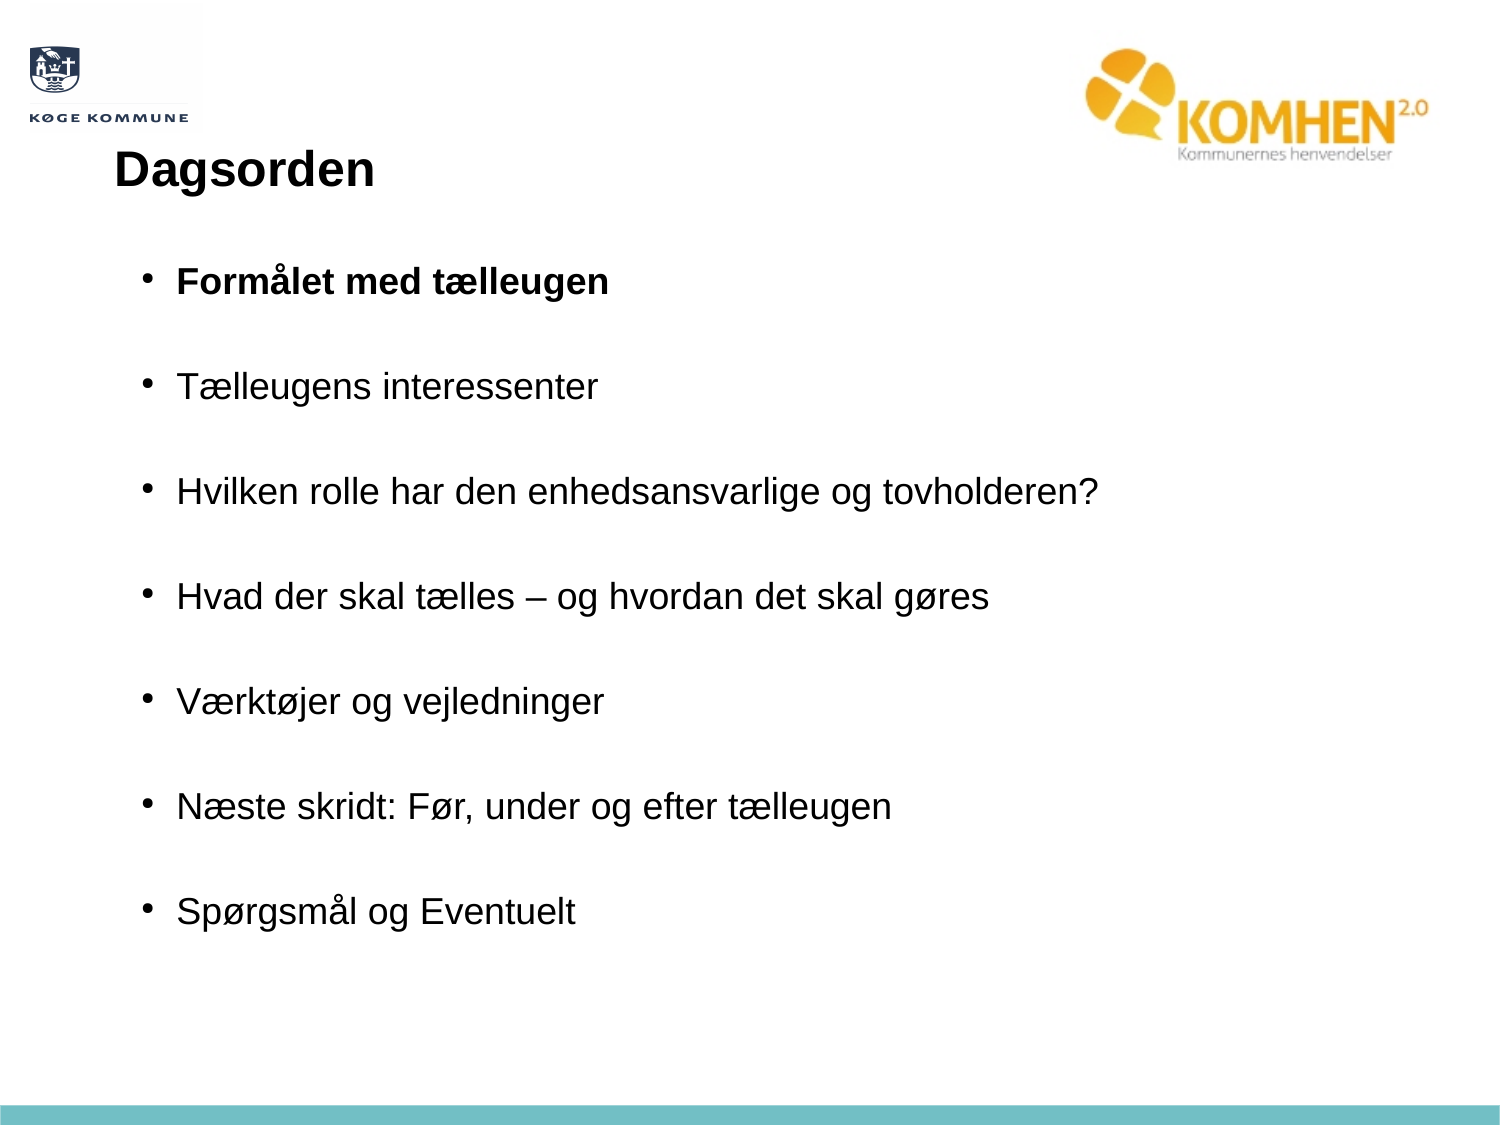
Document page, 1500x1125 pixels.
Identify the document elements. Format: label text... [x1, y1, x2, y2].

text_box [0, 1105, 1500, 1125]
picture [30, 3, 203, 133]
picture [1069, 30, 1440, 186]
text_box Formålet med tælleugen Tælleugens interessenter Hvilken rolle har den enhedsansvarlige og tovholderen? Hvad der skal tælles – og hvordan det skal gøres Værktøjer og vejledninger Næste skridt: Før, under og efter tælleugen Spørgsmål og Eventuelt [90, 239, 1426, 949]
text_box Dagsorden [100, 90, 1435, 244]
